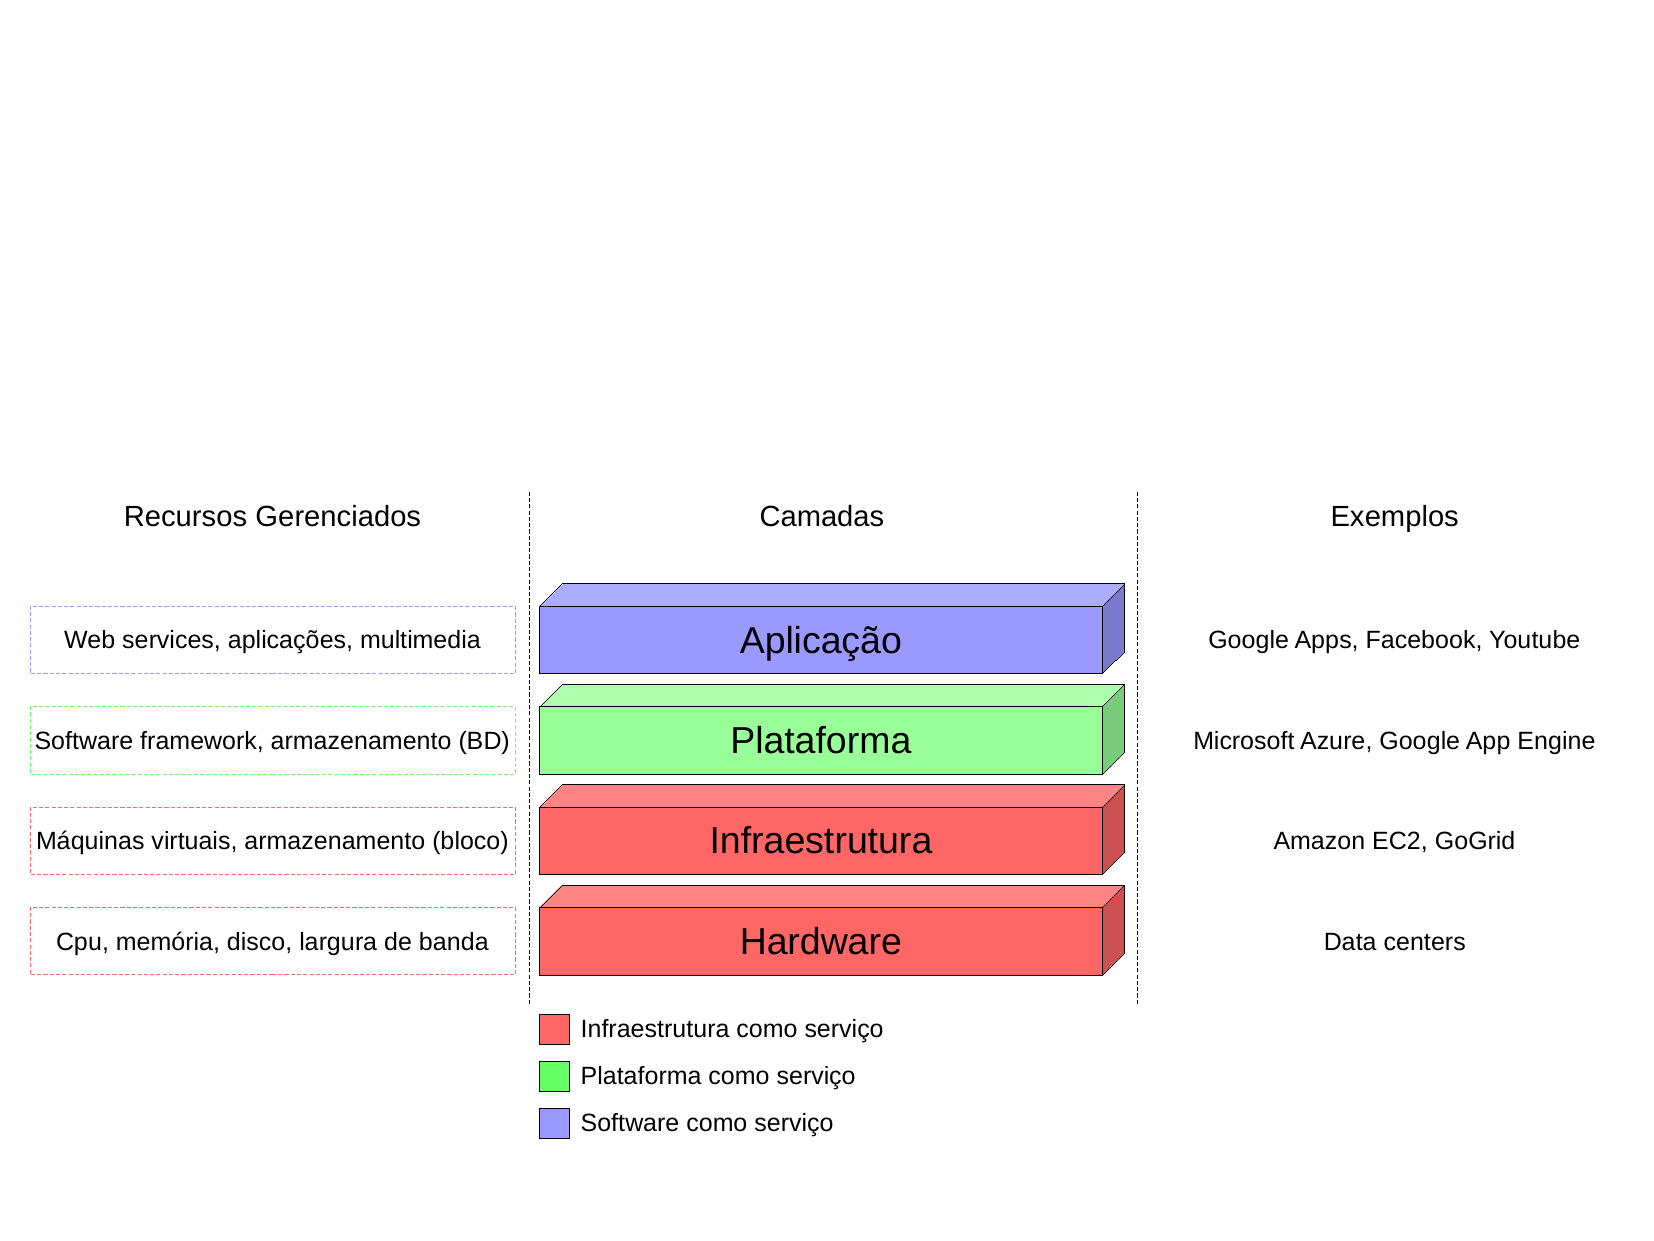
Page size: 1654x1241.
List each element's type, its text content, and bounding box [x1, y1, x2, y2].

text_box Recursos Gerenciados [30, 482, 516, 550]
text_box Cpu, memória, disco, largura de banda [30, 907, 516, 975]
text_box Software como serviço [565, 1101, 1031, 1145]
text_box Plataforma como serviço [565, 1054, 1031, 1098]
text_box Camadas [579, 482, 1065, 550]
text_box Exemplos [1152, 482, 1638, 550]
text_box [539, 1061, 565, 1092]
text_box [539, 1108, 565, 1139]
text_box Google Apps, Facebook, Youtube [1152, 606, 1638, 674]
text_box Microsoft Azure, Google App Engine [1152, 706, 1638, 775]
text_box Infraestrutura como serviço [565, 1006, 1031, 1051]
text_box Plataforma [539, 707, 1102, 775]
text_box Infraestrutura [539, 808, 1102, 875]
text_box Amazon EC2, GoGrid [1152, 807, 1638, 875]
text_box [539, 1014, 565, 1045]
text_box Data centers [1152, 907, 1638, 975]
text_box Hardware [539, 908, 1102, 976]
text_box Máquinas virtuais, armazenamento (bloco) [30, 807, 516, 875]
text_box Software framework, armazenamento (BD) [30, 706, 516, 775]
text_box Web services, aplicações, multimedia [30, 606, 516, 674]
text_box Aplicação [539, 607, 1102, 674]
